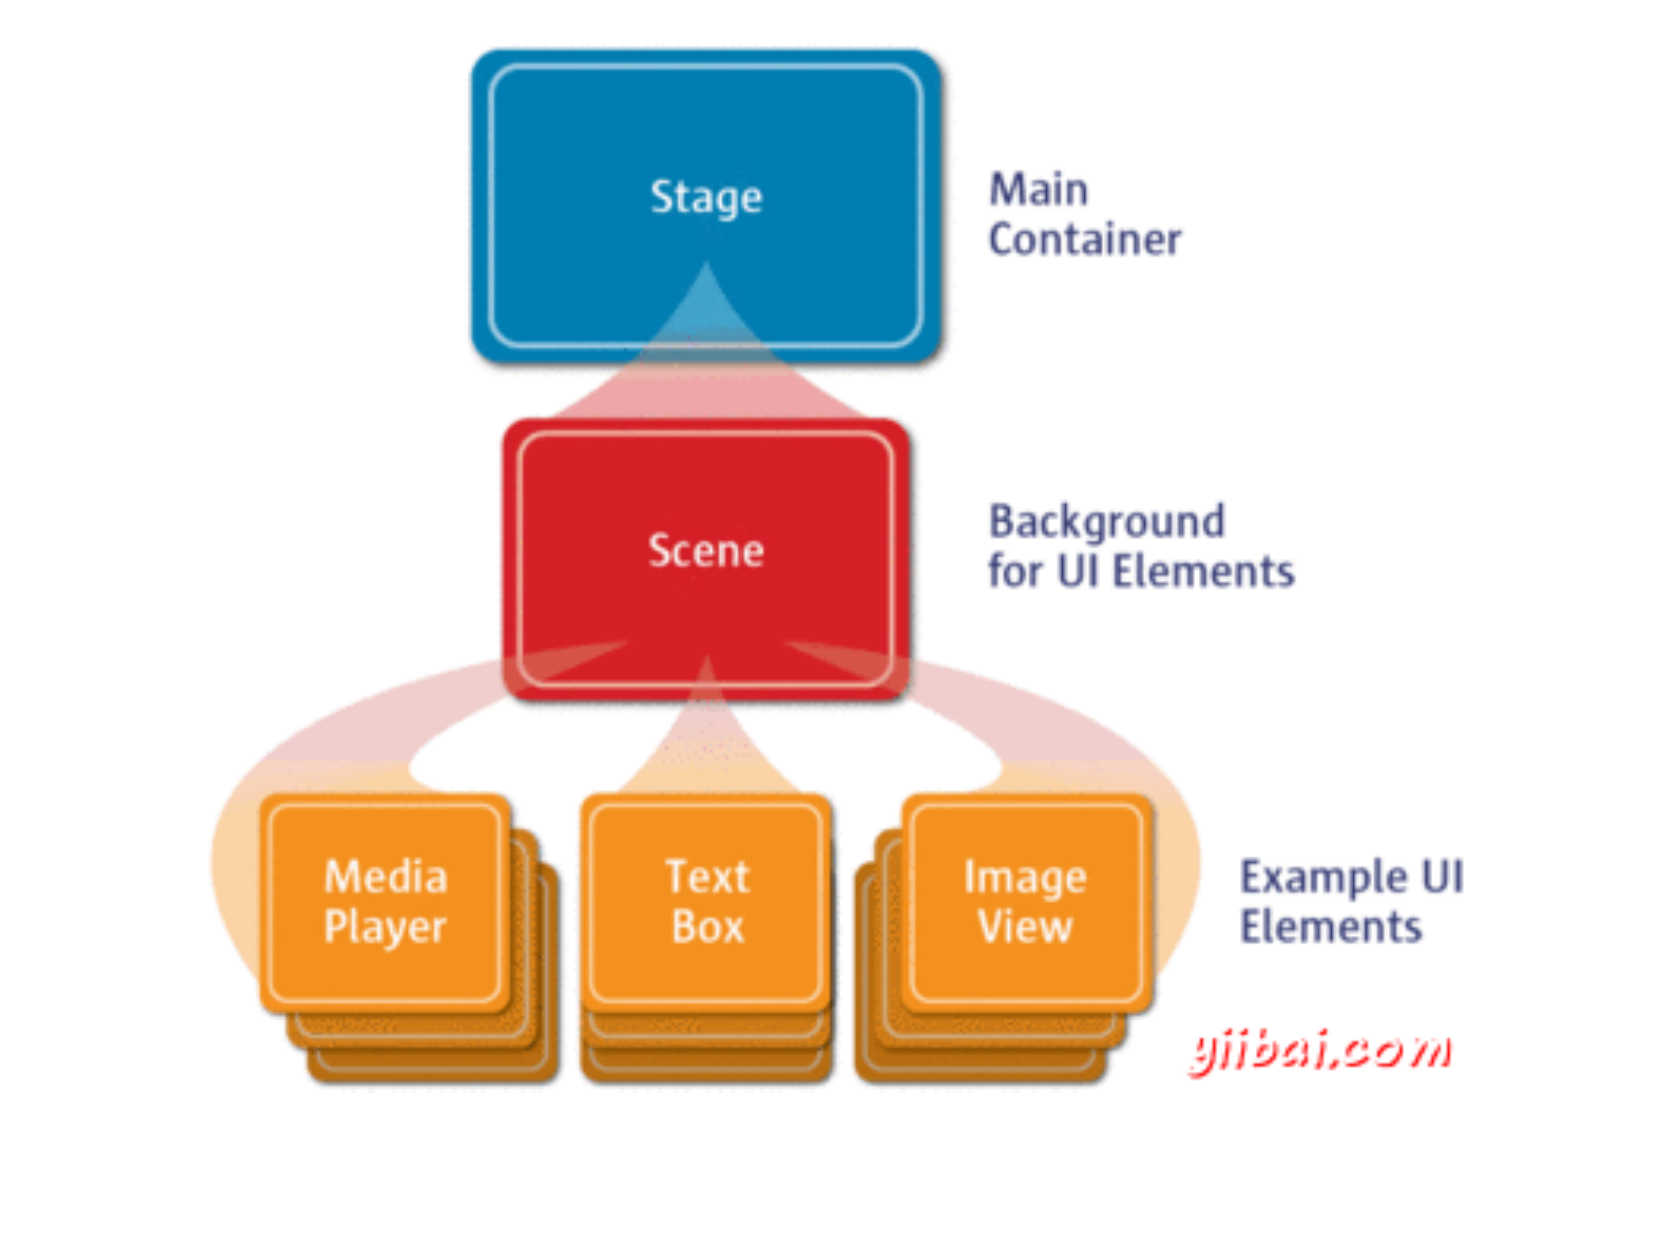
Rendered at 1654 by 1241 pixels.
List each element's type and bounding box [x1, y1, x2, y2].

picture [144, 42, 1467, 1093]
